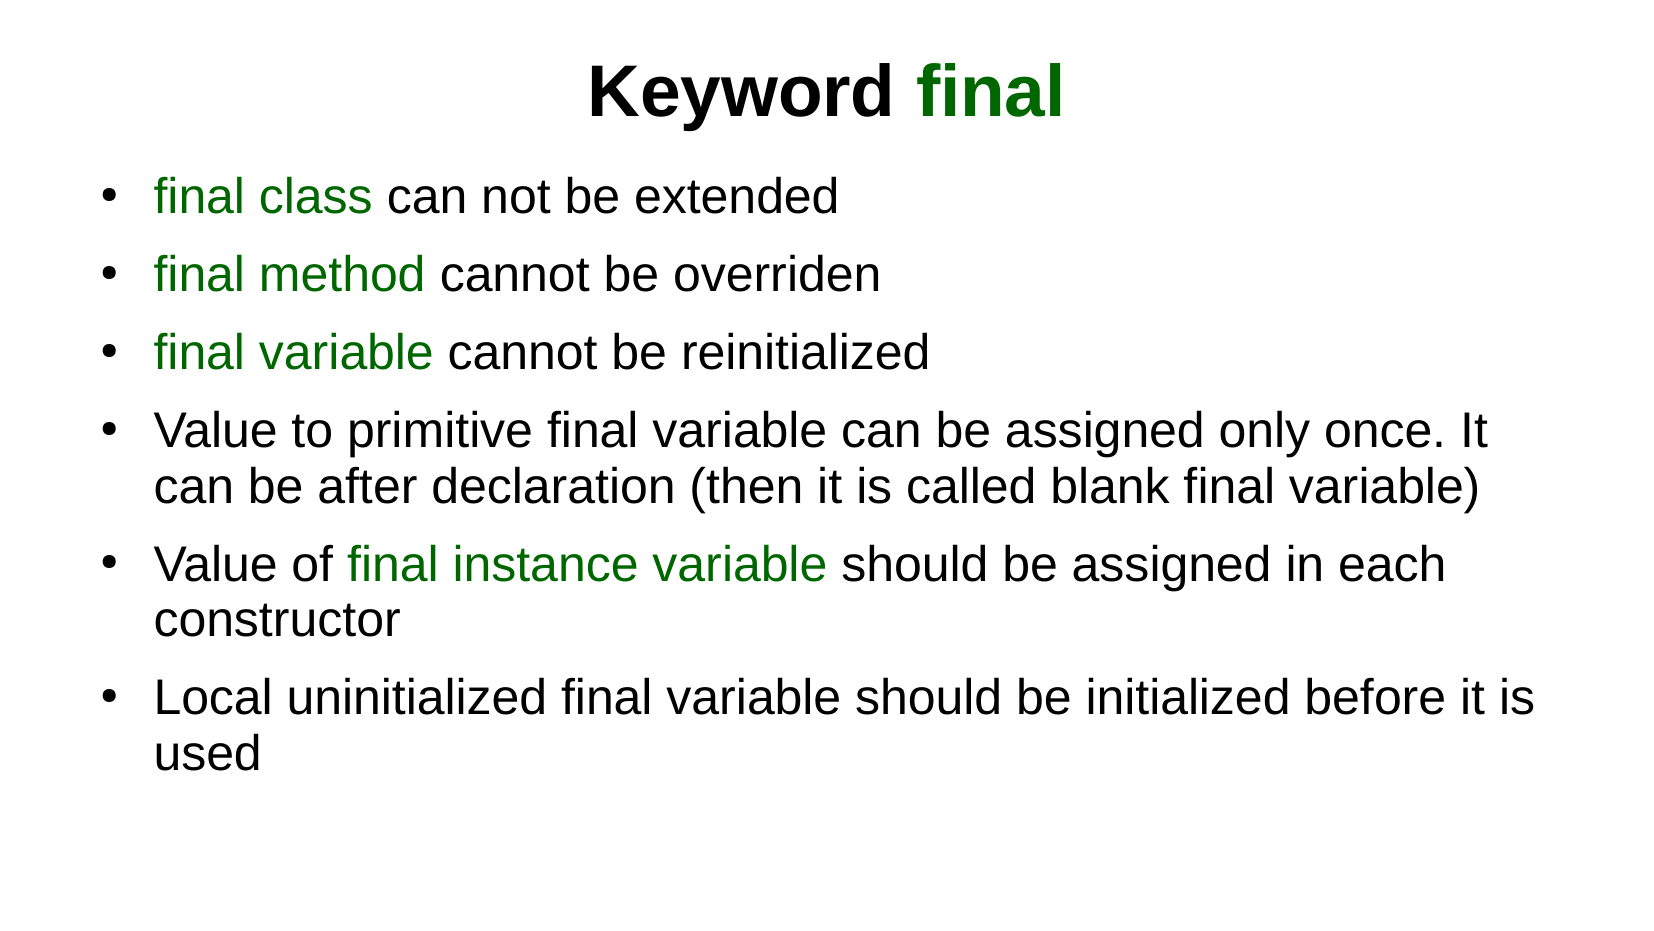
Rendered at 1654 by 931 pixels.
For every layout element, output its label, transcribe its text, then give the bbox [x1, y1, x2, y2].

list final class can not be extended final method cannot be overriden final variable cannot be reinitialized Value to primitive final variable can be assigned only once. It can be after declaration (then it is called blank final variable) Value of final instance variable should be assigned in each constructor Local uninitialized final variable should be initialized before it is used [82, 168, 1538, 889]
title Keyword final [82, 50, 1571, 133]
